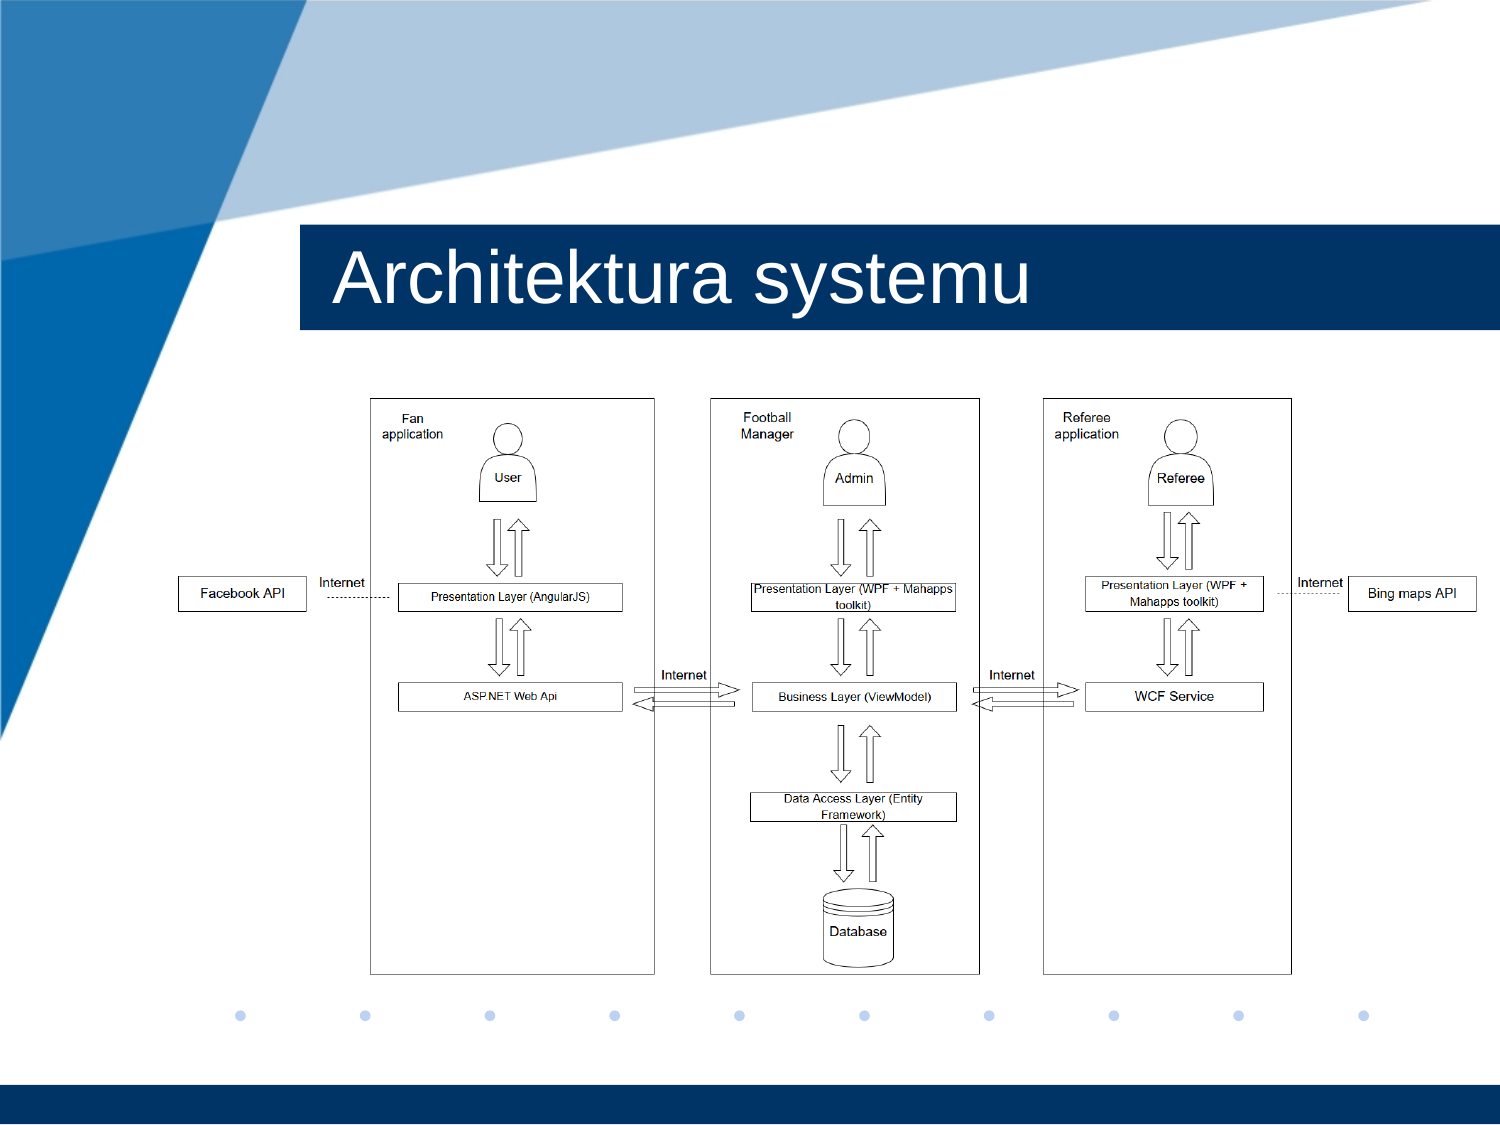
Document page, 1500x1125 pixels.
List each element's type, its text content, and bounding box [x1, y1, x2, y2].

title Architektura systemu [300, 224, 1500, 331]
picture [0, 0, 1500, 975]
